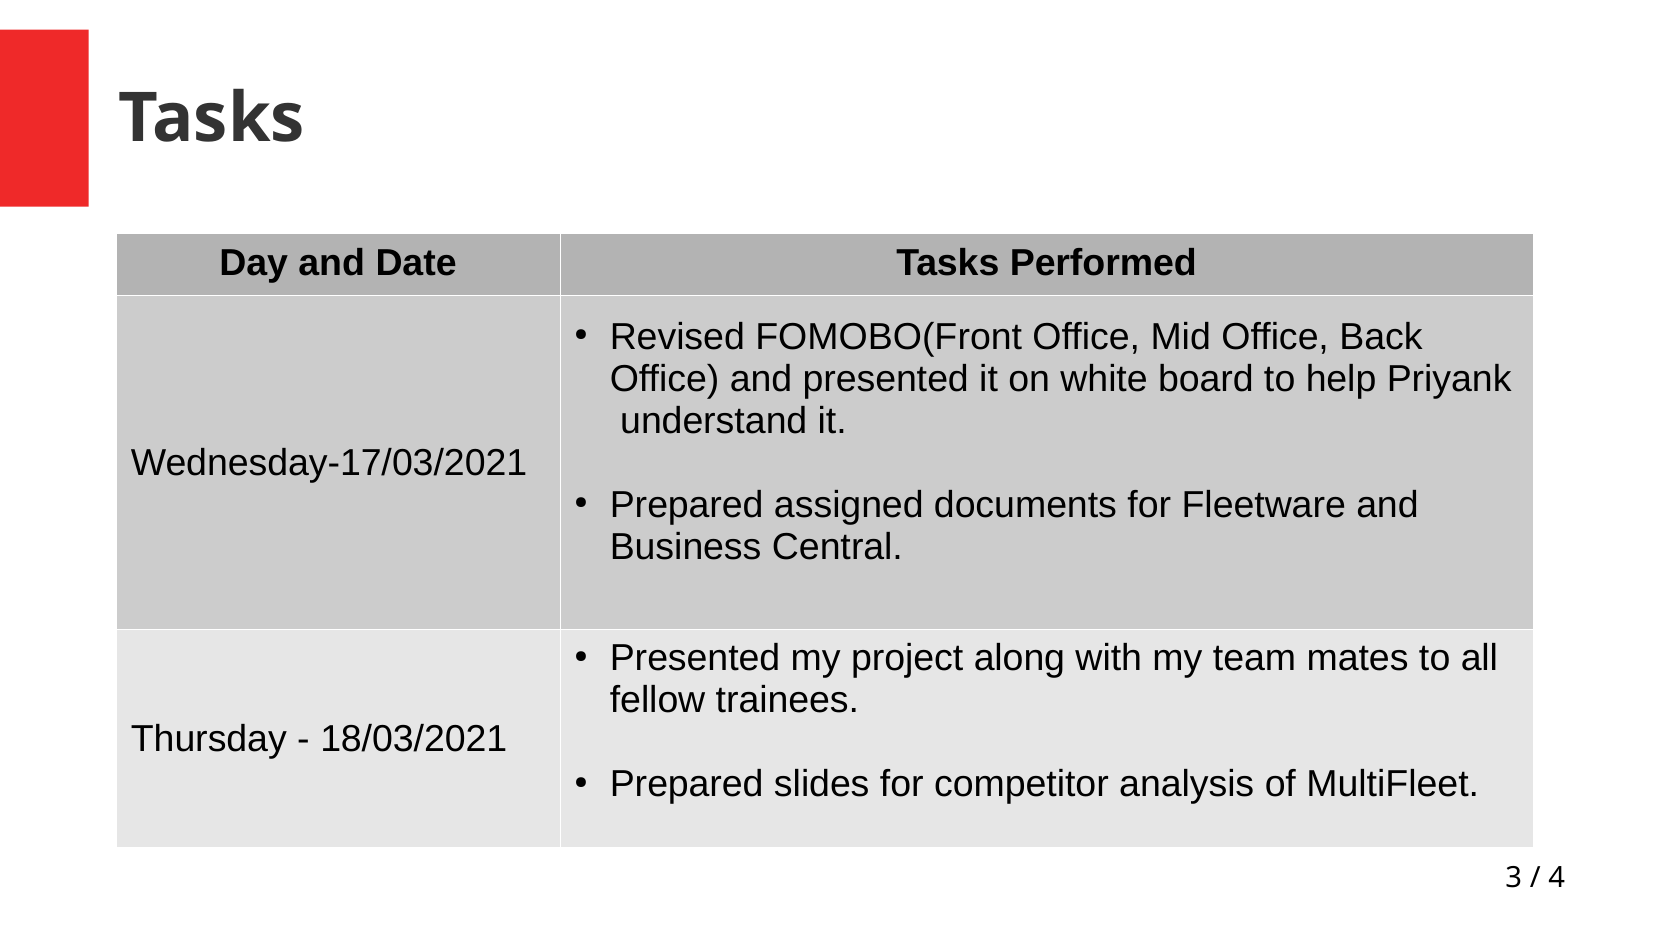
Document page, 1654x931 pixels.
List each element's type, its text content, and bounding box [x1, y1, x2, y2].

table_cell Revised FOMOBO(Front Office, Mid Office, Back Office) and presented it on white board to help Priyank understand it. Prepared assigned documents for Fleetware and Business Central. [561, 296, 1533, 629]
text_box [1162, 375, 1193, 432]
table_cell Thursday - 18/03/2021 [117, 630, 560, 847]
table_header Tasks Performed [561, 234, 1533, 295]
table_header Day and Date [117, 234, 560, 295]
title Tasks [118, 37, 1571, 193]
table_cell Wednesday-17/03/2021 [117, 296, 560, 629]
table_cell Presented my project along with my team mates to all fellow trainees. Prepared slides for competitor analysis of MultiFleet. [561, 630, 1533, 847]
